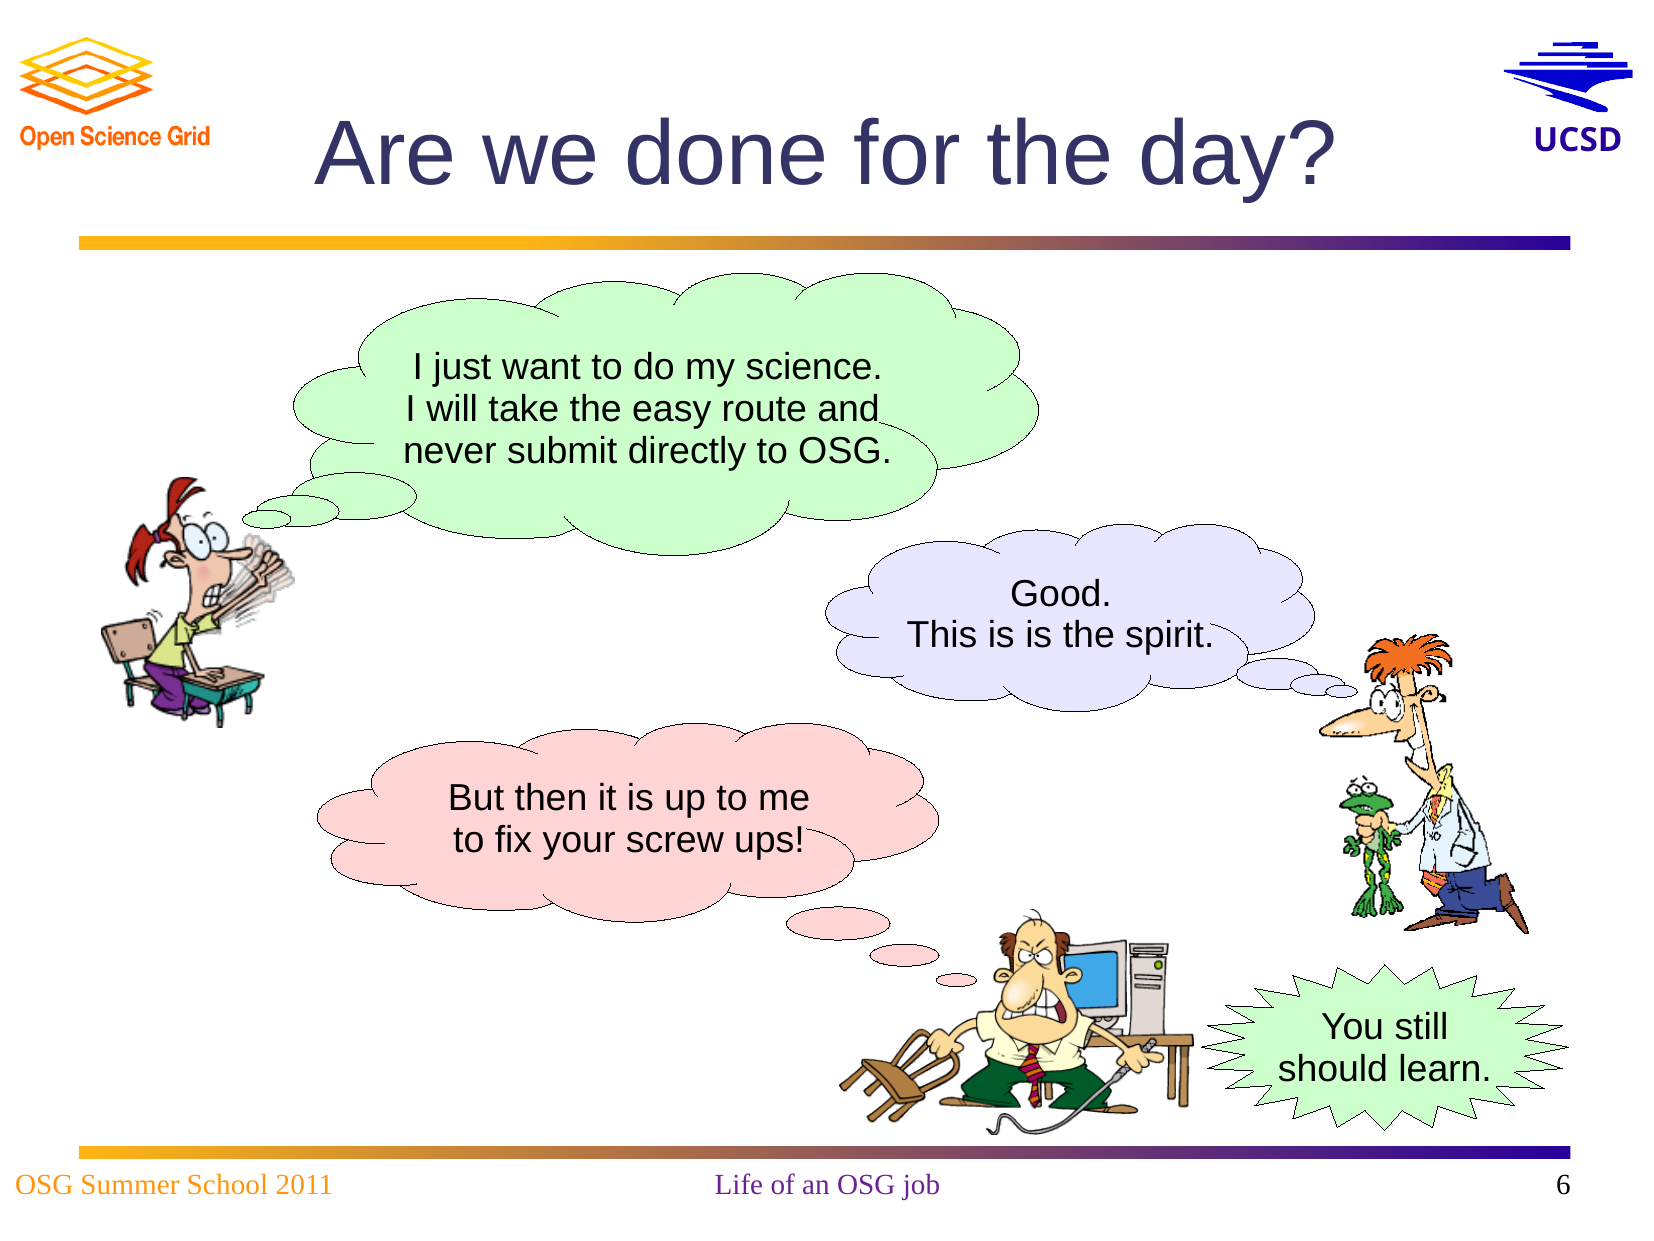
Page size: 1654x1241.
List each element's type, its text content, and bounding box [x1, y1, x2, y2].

text_box But then it is up to me to fix your screw ups! [317, 723, 939, 923]
picture [0, 14, 229, 167]
text_box Good. This is is the spirit. [825, 524, 1319, 712]
picture [101, 477, 295, 728]
text_box I just want to do my science. I will take the easy route and never submit directly to OSG. [293, 273, 1039, 556]
text_box But then it is up to me to fix your screw ups! [869, 944, 940, 967]
title Are we done for the day? [82, 49, 1571, 257]
text_box But then it is up to me to fix your screw ups! [786, 906, 891, 941]
text_box You still should learn. [1201, 964, 1569, 1131]
picture [1495, 42, 1637, 118]
picture [1319, 633, 1529, 934]
picture [839, 909, 1194, 1135]
